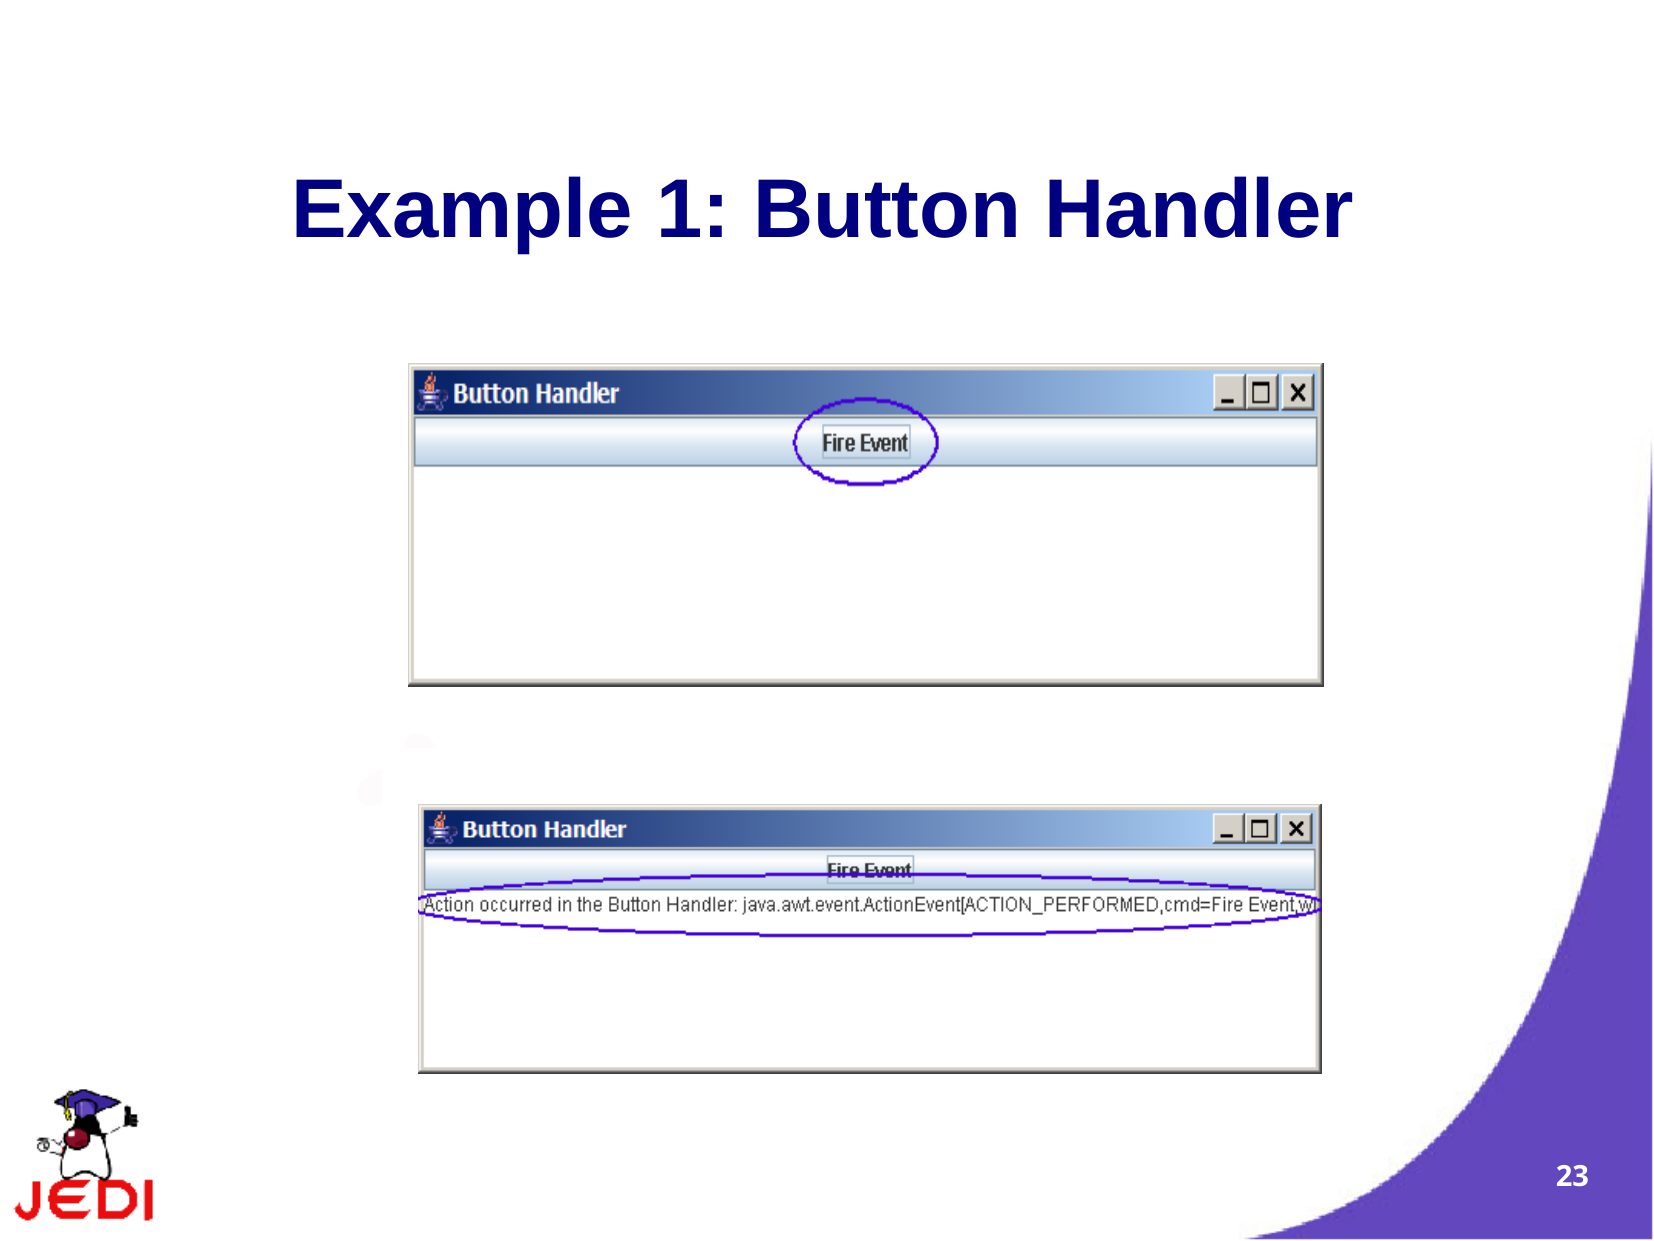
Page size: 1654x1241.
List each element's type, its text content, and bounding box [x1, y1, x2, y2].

title Example 1: Button Handler [116, 105, 1529, 313]
picture [0, 0, 1654, 1241]
